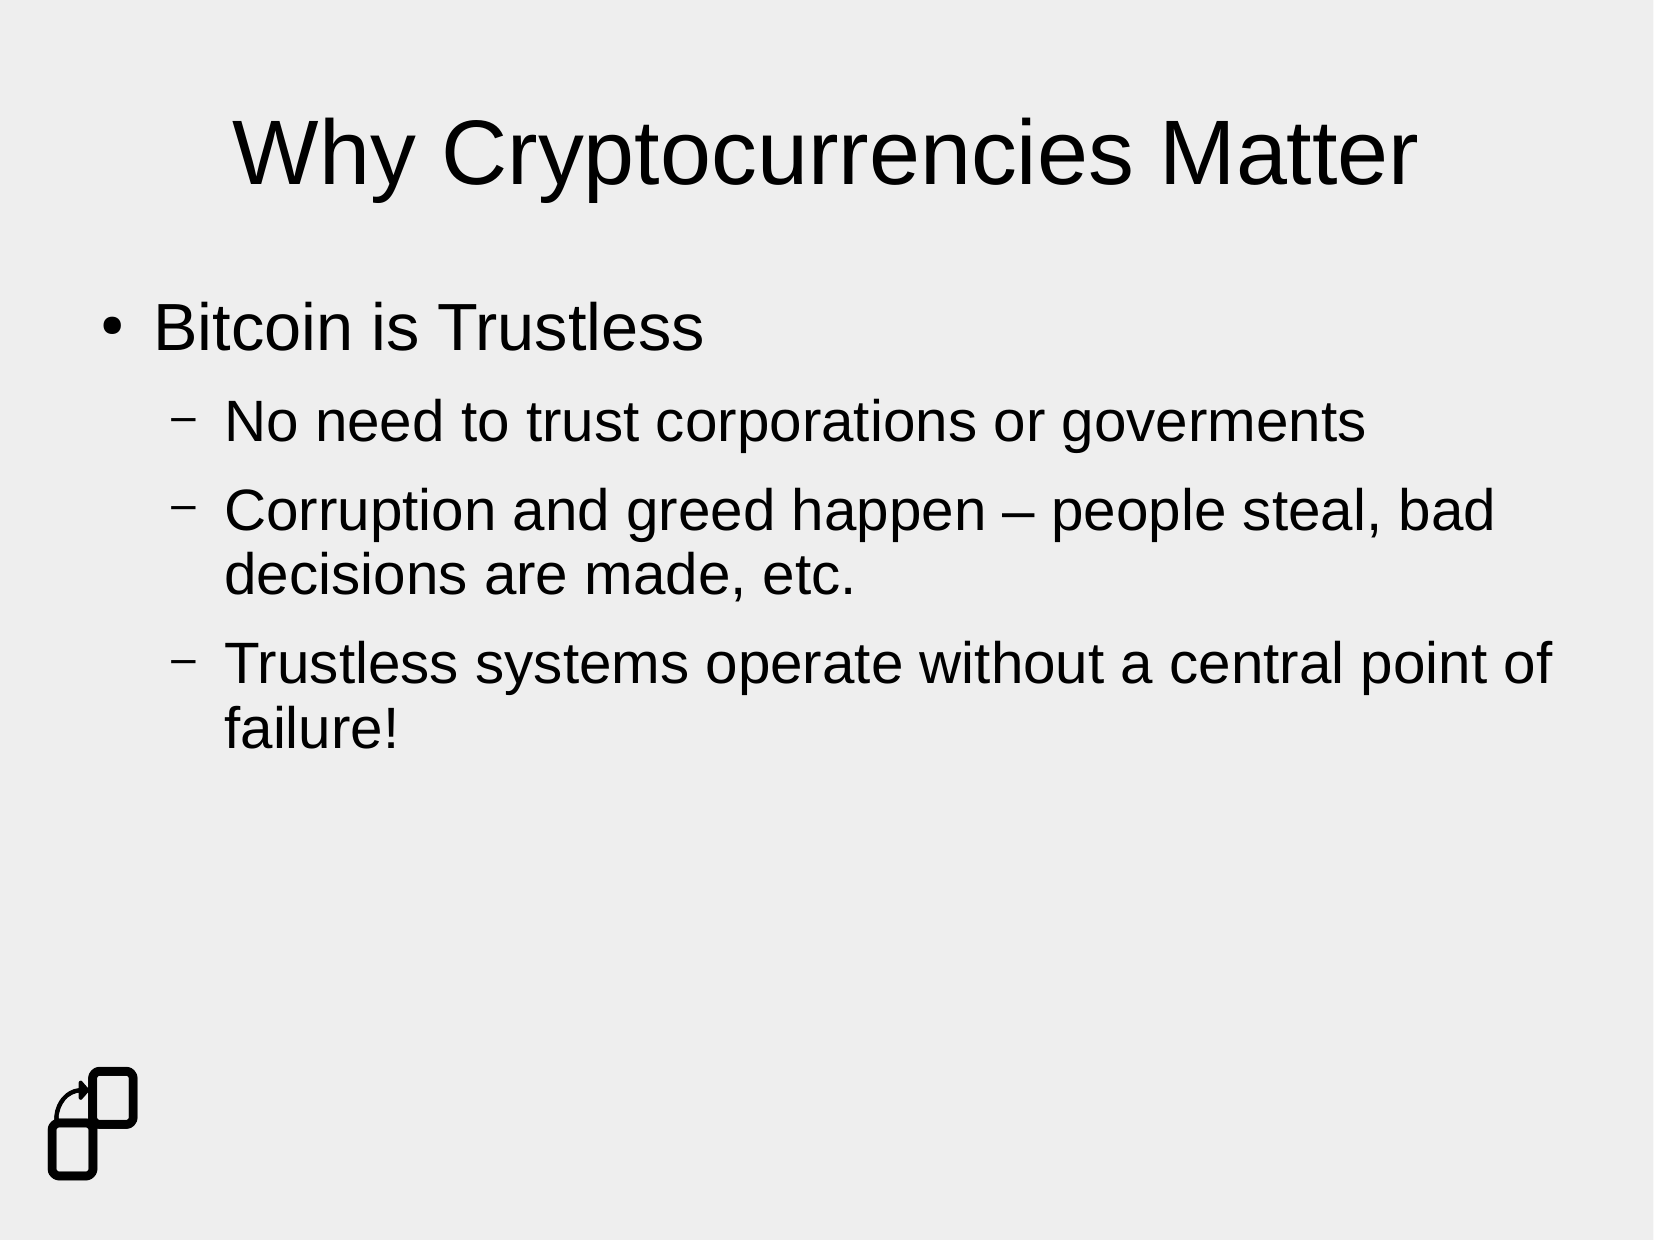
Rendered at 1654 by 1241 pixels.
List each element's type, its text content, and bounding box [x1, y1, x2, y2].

list Bitcoin is Trustless No need to trust corporations or goverments Corruption and greed happen – people steal, bad decisions are made, etc. Trustless systems operate without a central point of failure! [82, 290, 1571, 1036]
title Why Cryptocurrencies Matter [82, 49, 1571, 257]
picture [30, 1062, 153, 1186]
